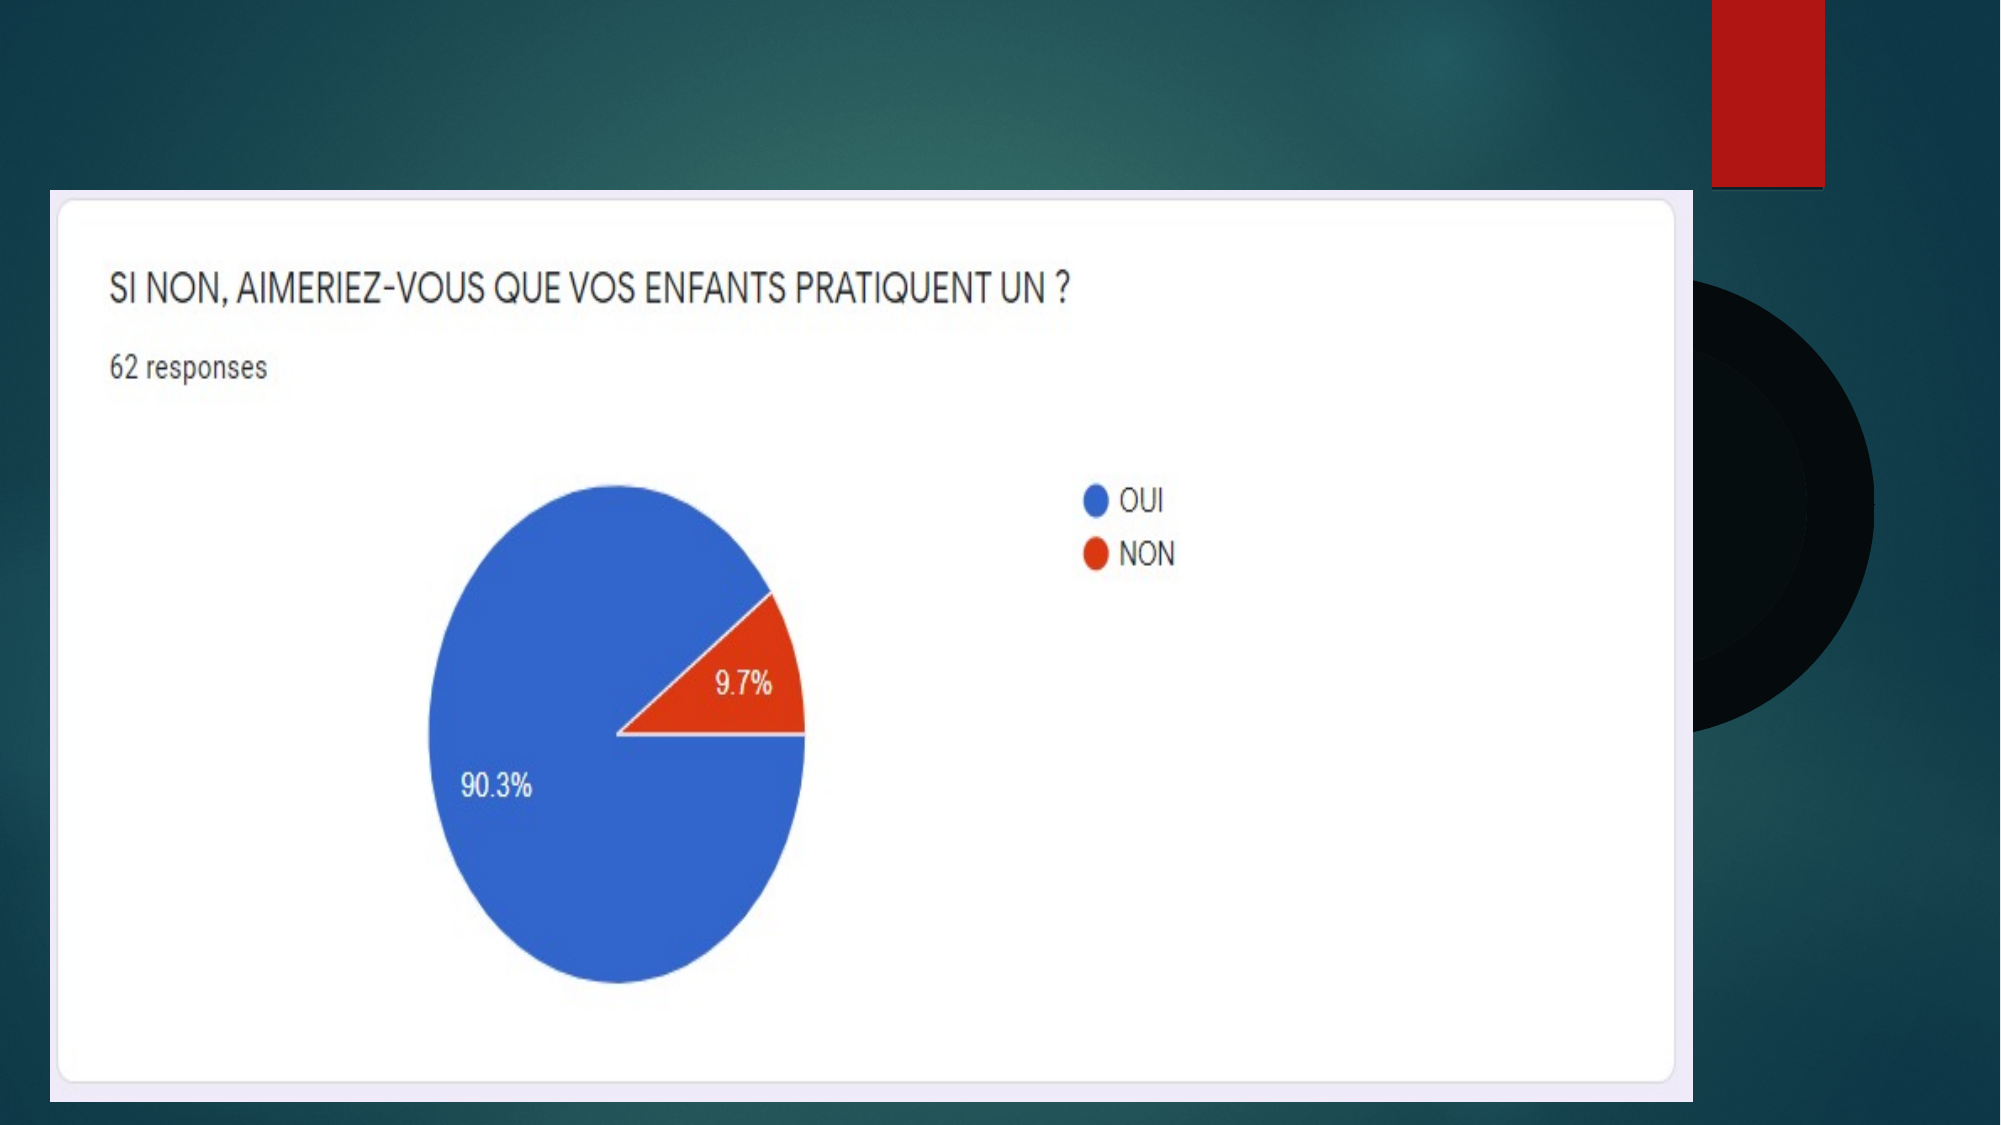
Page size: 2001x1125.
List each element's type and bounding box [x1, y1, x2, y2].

picture [50, 190, 1693, 1102]
